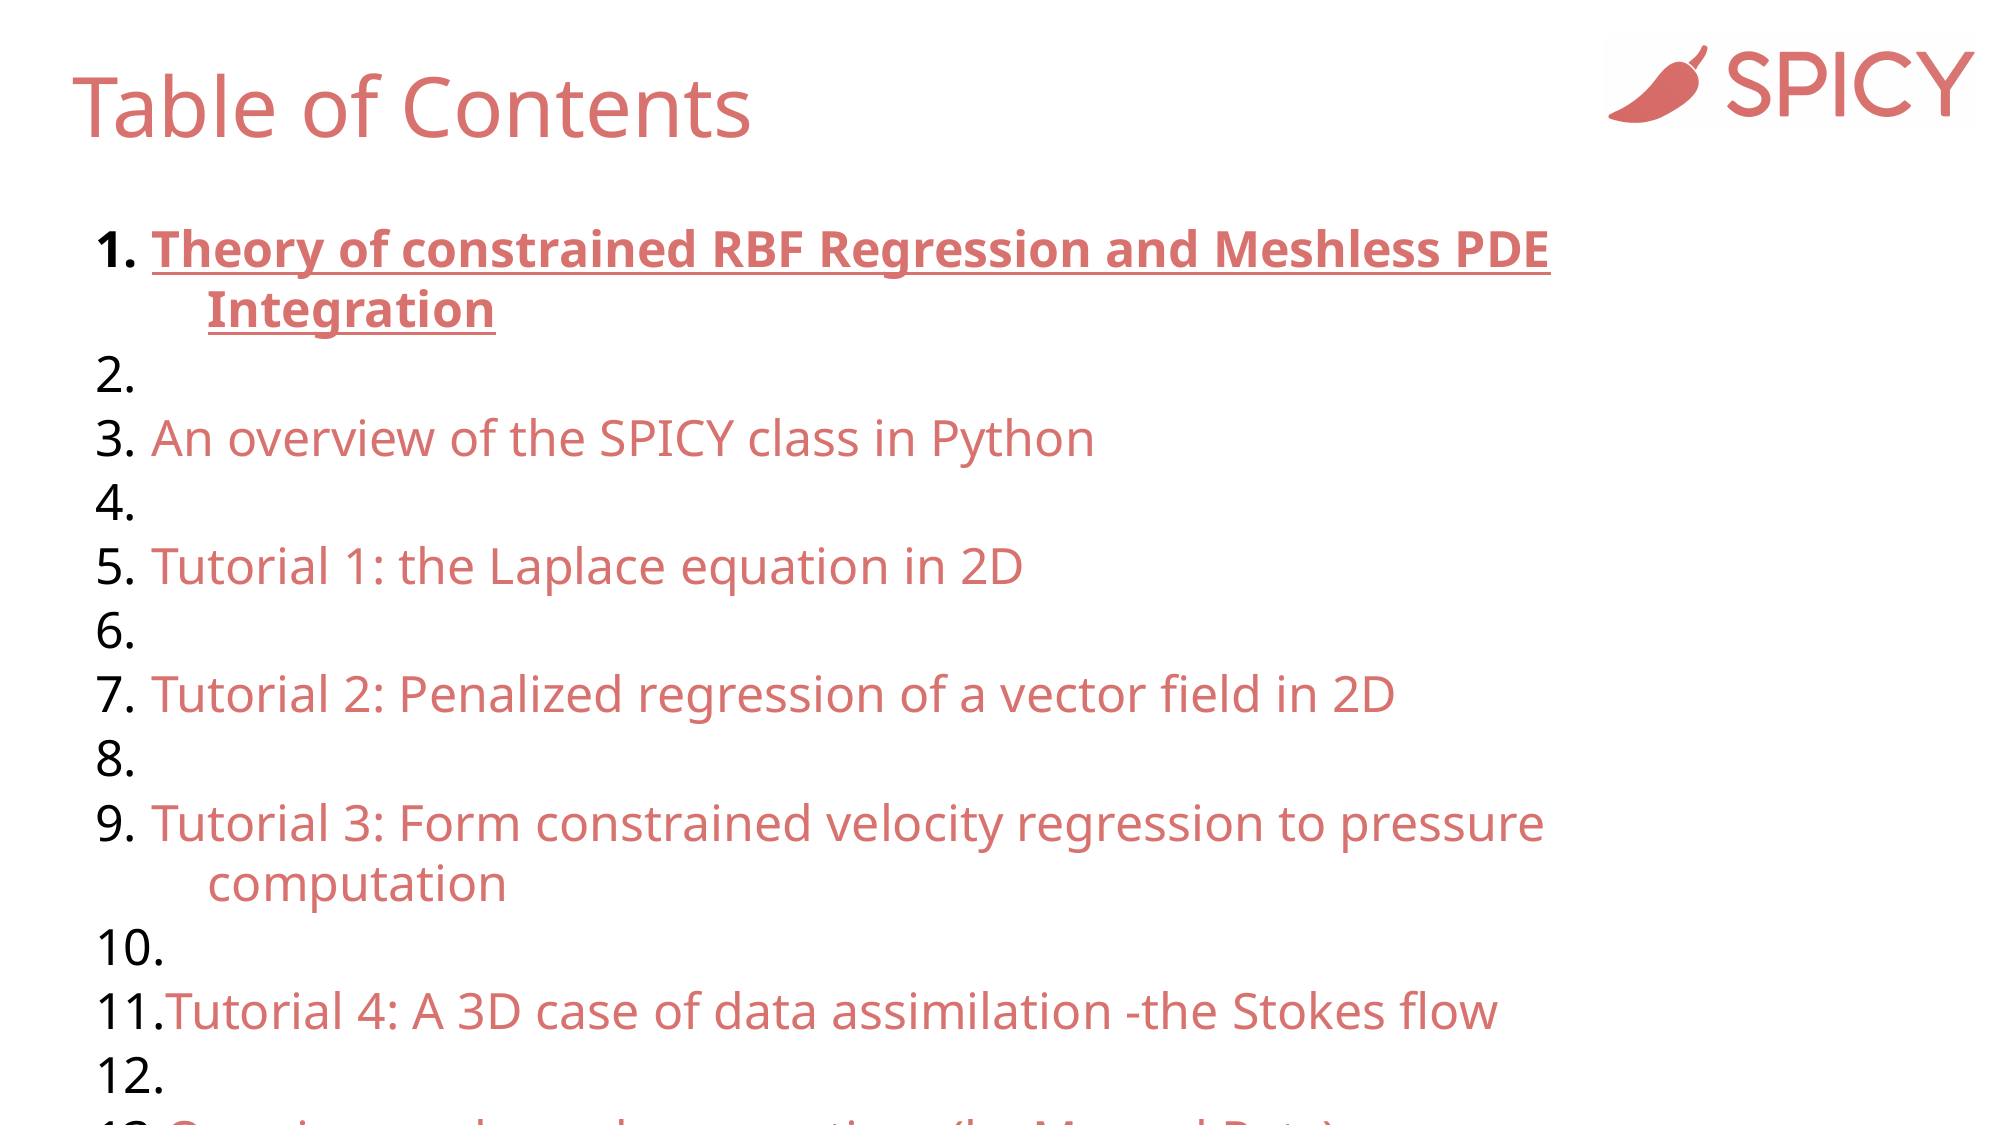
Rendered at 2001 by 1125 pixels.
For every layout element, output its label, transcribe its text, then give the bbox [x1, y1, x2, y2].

picture [1604, 34, 1976, 126]
text_box Theory of constrained RBF Regression and Meshless PDE Integration An overview of the SPICY class in Python Tutorial 1: the Laplace equation in 2D Tutorial 2: Penalized regression of a vector field in 2D Tutorial 3: Form constrained velocity regression to pressure computation Tutorial 4: A 3D case of data assimilation -the Stokes flow Ongoing works and perspectives (by Manuel Ratz) [80, 210, 1844, 1014]
text_box Table of Contents [57, 46, 1781, 163]
